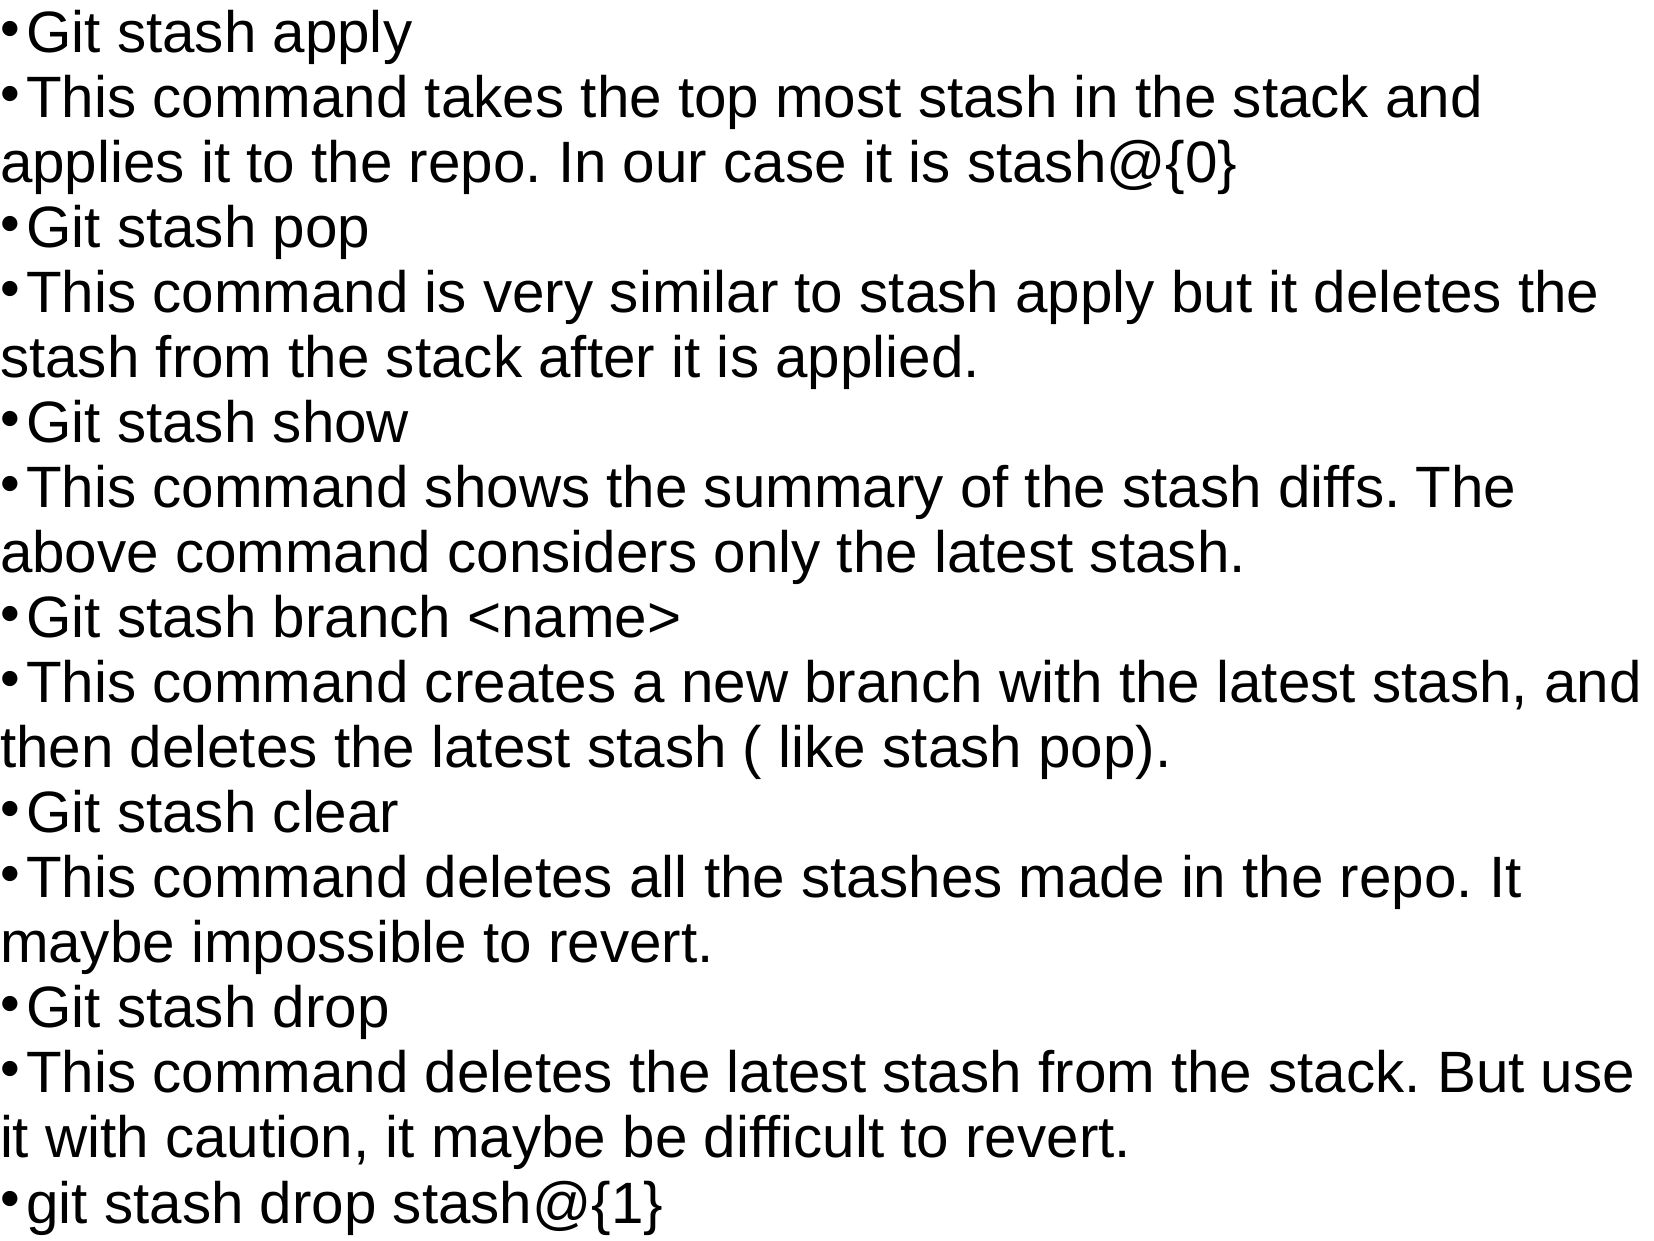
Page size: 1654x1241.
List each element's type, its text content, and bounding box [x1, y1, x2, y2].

text_box Git stash apply This command takes the top most stash in the stack and applies it to the repo. In our case it is stash@{0} Git stash pop This command is very similar to stash apply but it deletes the stash from the stack after it is applied. Git stash show This command shows the summary of the stash diffs. The above command considers only the latest stash. Git stash branch <name> This command creates a new branch with the latest stash, and then deletes the latest stash ( like stash pop). Git stash clear This command deletes all the stashes made in the repo. It maybe impossible to revert. Git stash drop This command deletes the latest stash from the stack. But use it with caution, it maybe be difficult to revert. git stash drop stash@{1} [0, 0, 1654, 1241]
